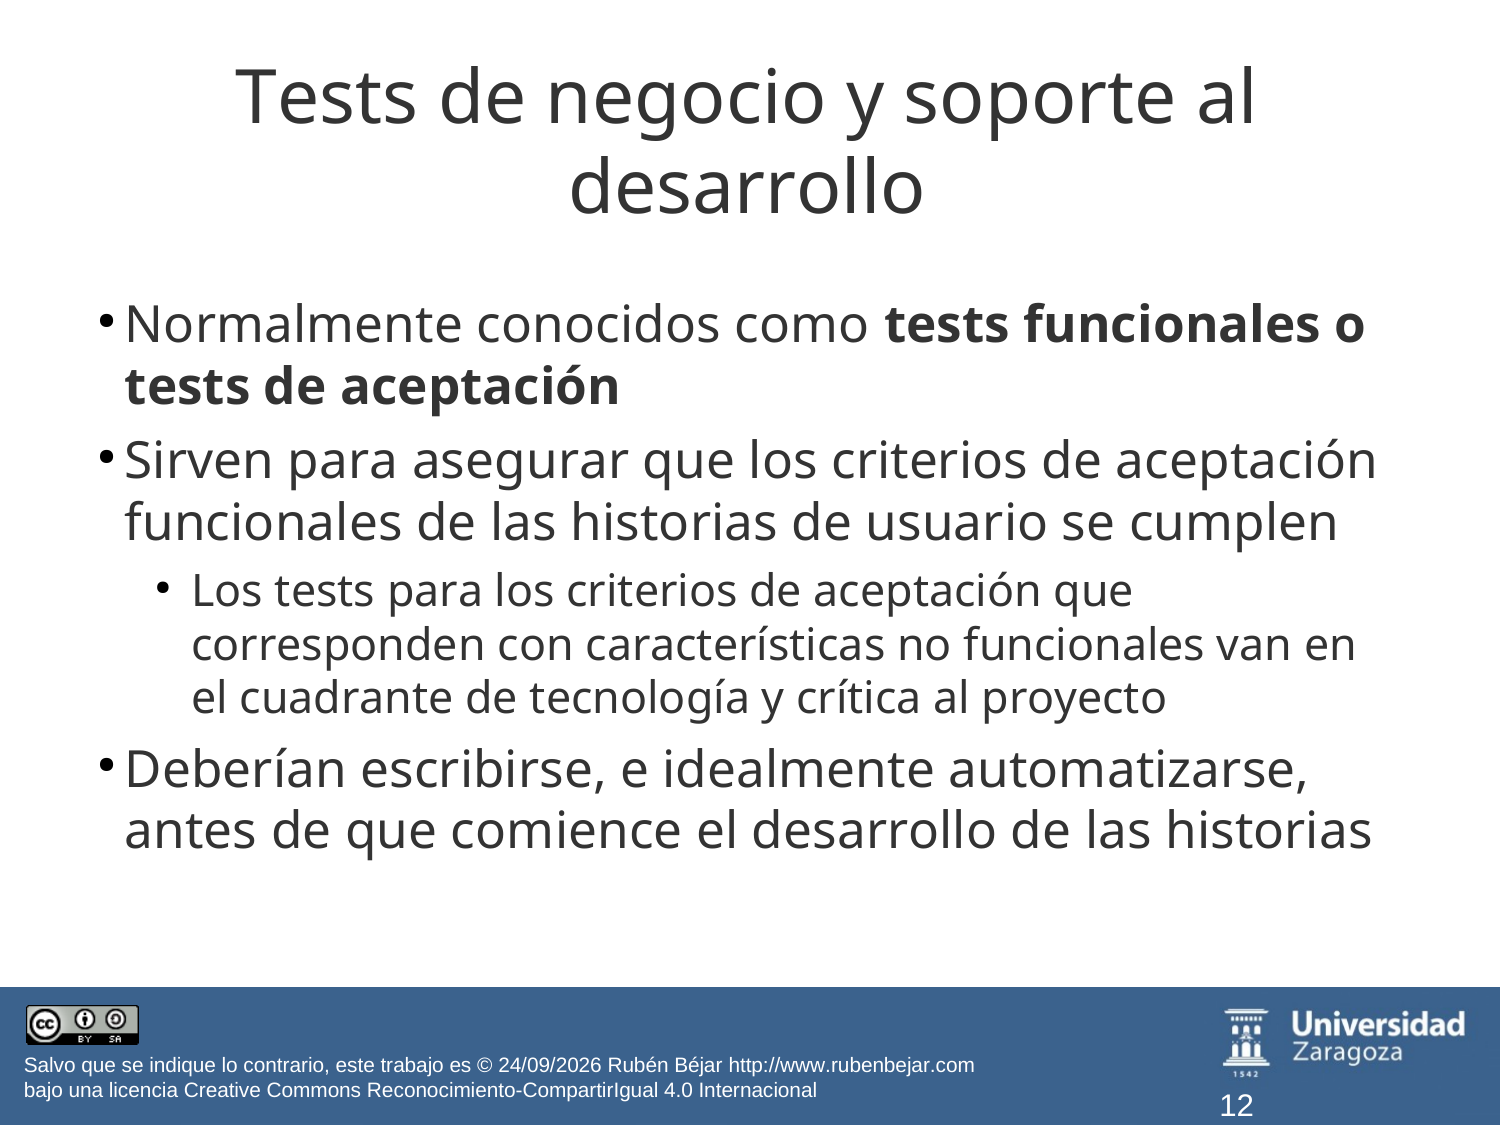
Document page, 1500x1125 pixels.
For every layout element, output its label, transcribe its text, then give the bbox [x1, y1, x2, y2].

title Tests de negocio y soporte al desarrollo [74, 20, 1420, 257]
list Normalmente conocidos como tests funcionales o tests de aceptación Sirven para asegurar que los criterios de aceptación funcionales de las historias de usuario se cumplen Los tests para los criterios de aceptación que corresponden con características no funcionales van en el cuadrante de tecnología y crítica al proyecto Deberían escribirse, e idealmente automatizarse, antes de que comience el desarrollo de las historias [82, 283, 1418, 957]
picture [0, 987, 1500, 1125]
